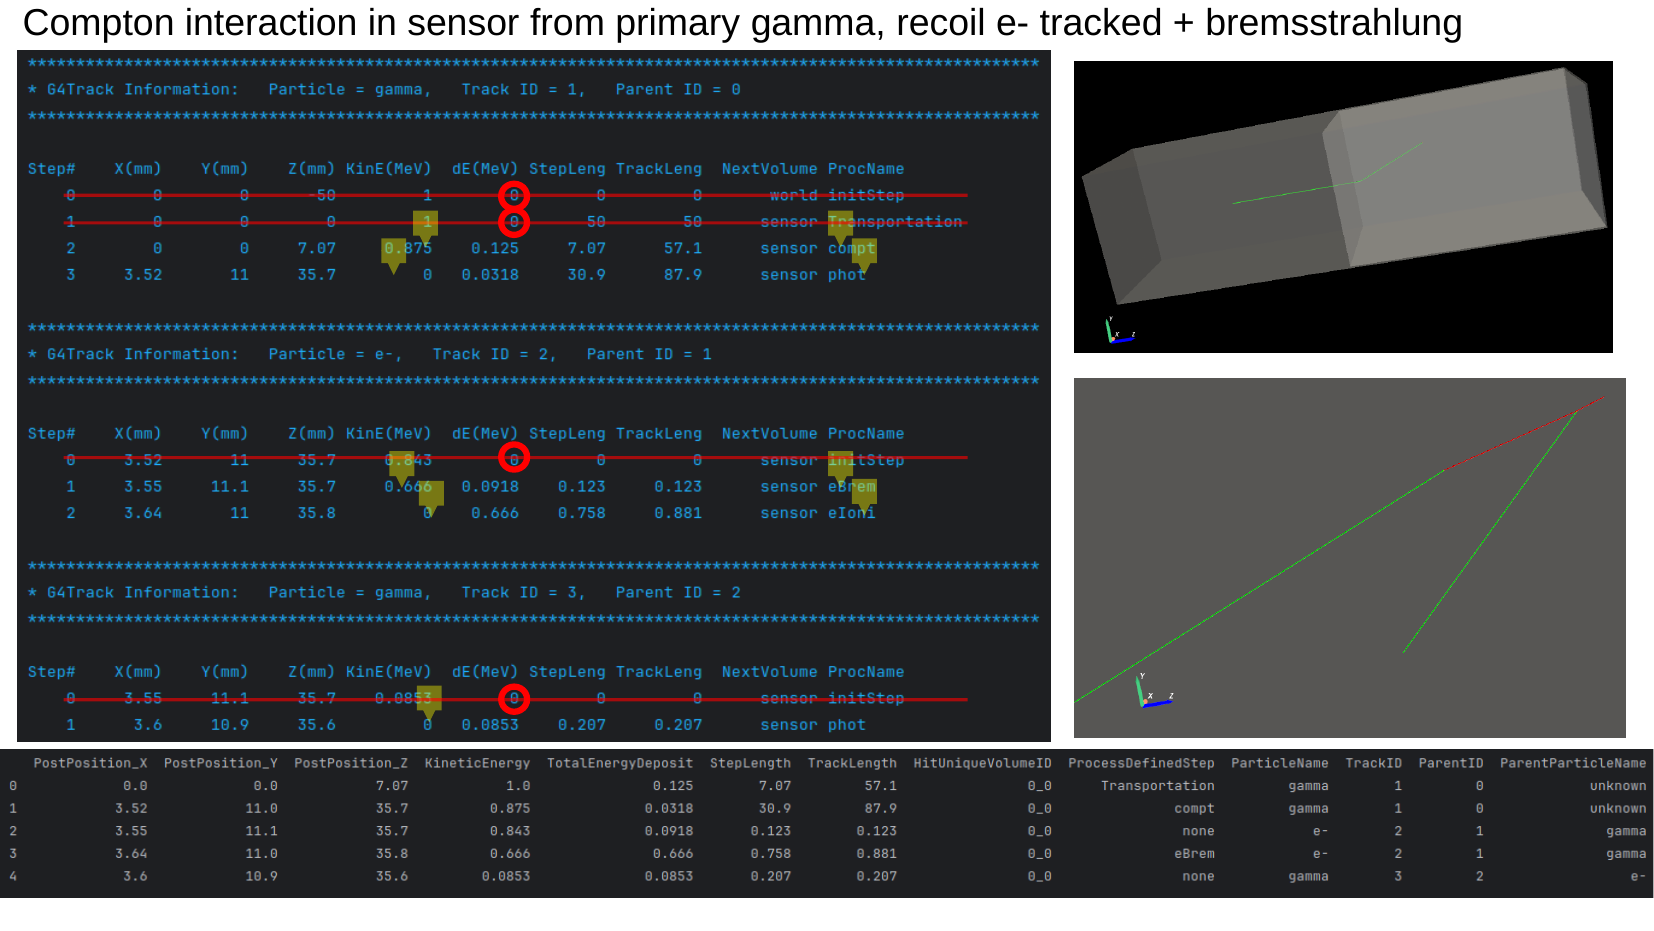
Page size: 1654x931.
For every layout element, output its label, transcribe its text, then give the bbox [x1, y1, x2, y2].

picture [1074, 378, 1626, 738]
text_box Compton interaction in sensor from primary gamma, recoil e- tracked + bremsstrahlung [7, 0, 1583, 93]
picture [17, 93, 1051, 743]
picture [1074, 61, 1613, 353]
picture [0, 749, 1654, 898]
